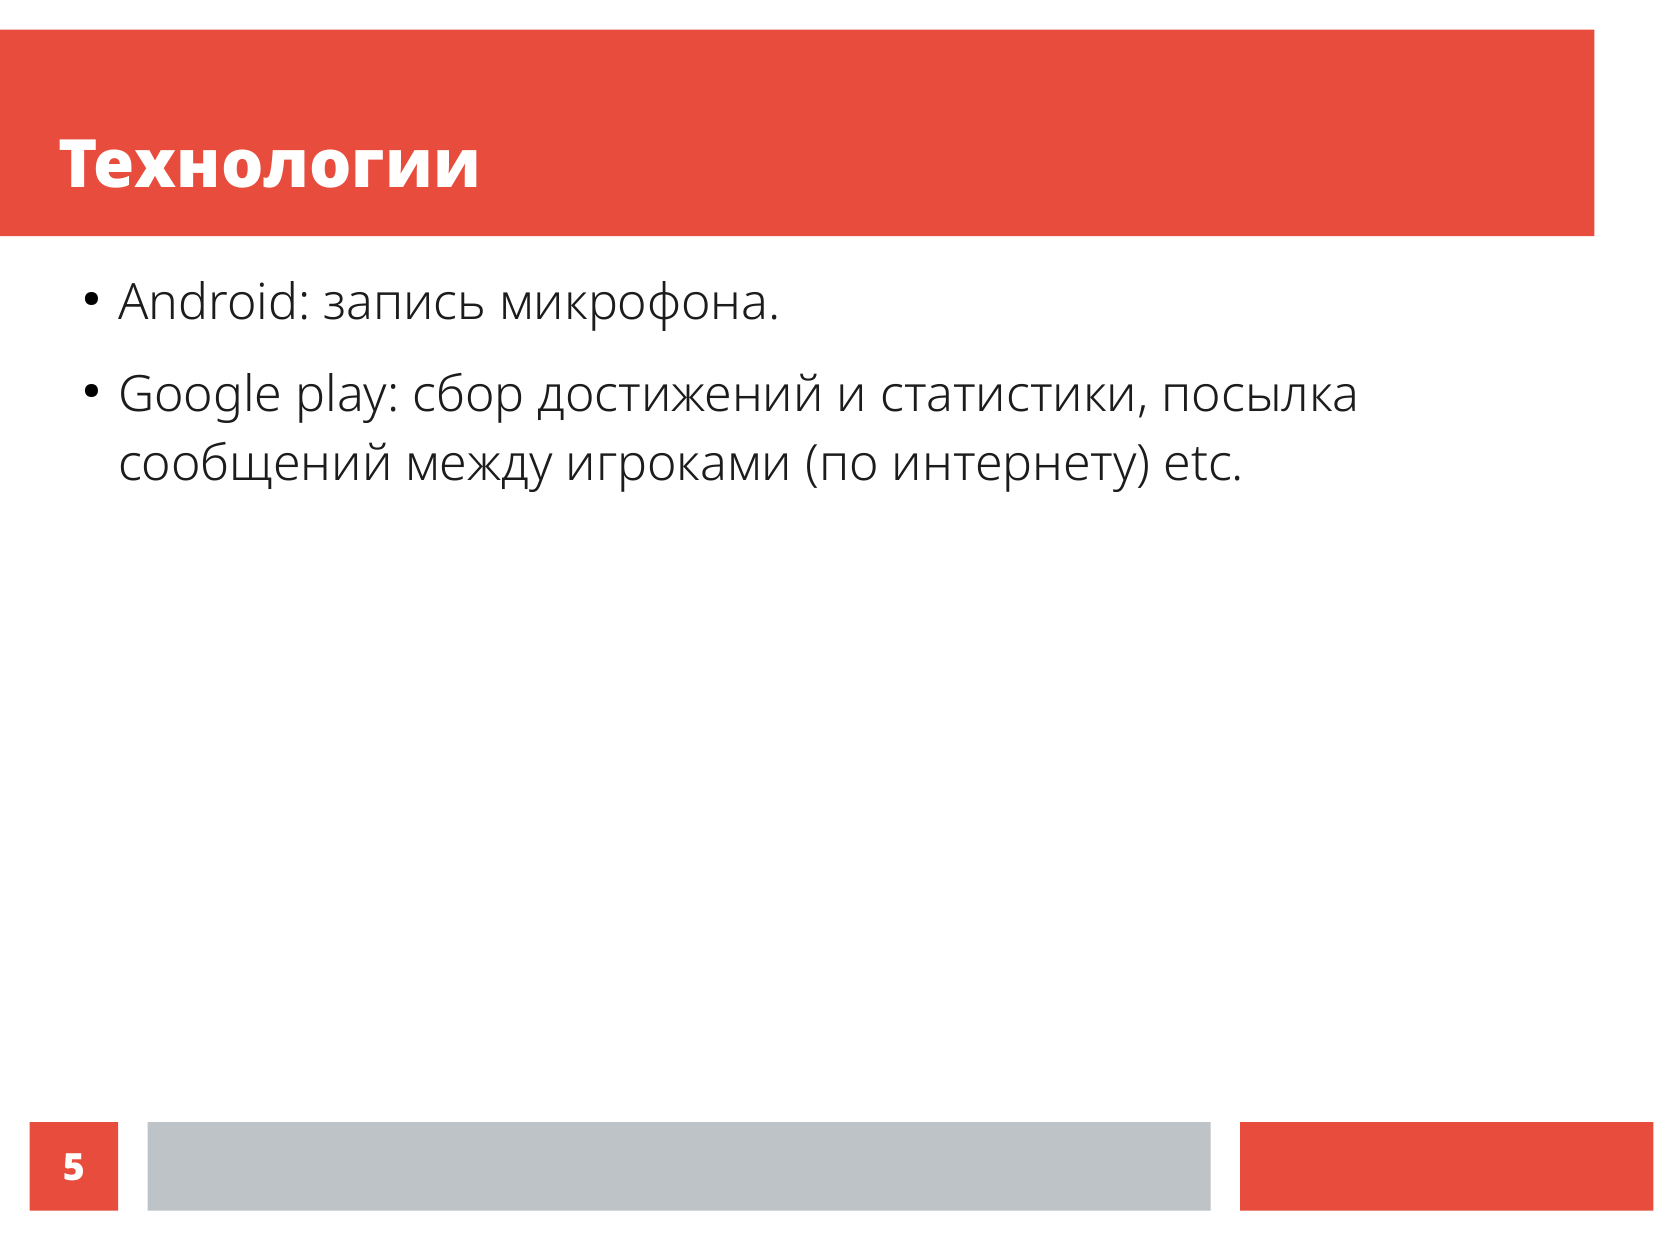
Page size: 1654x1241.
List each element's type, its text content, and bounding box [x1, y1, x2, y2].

title Технологии [59, 59, 1595, 207]
list Android: запись микрофона. Google play: сбор достижений и статистики, посылка сообщений между игроками (по интернету) etc. [47, 266, 1554, 1087]
